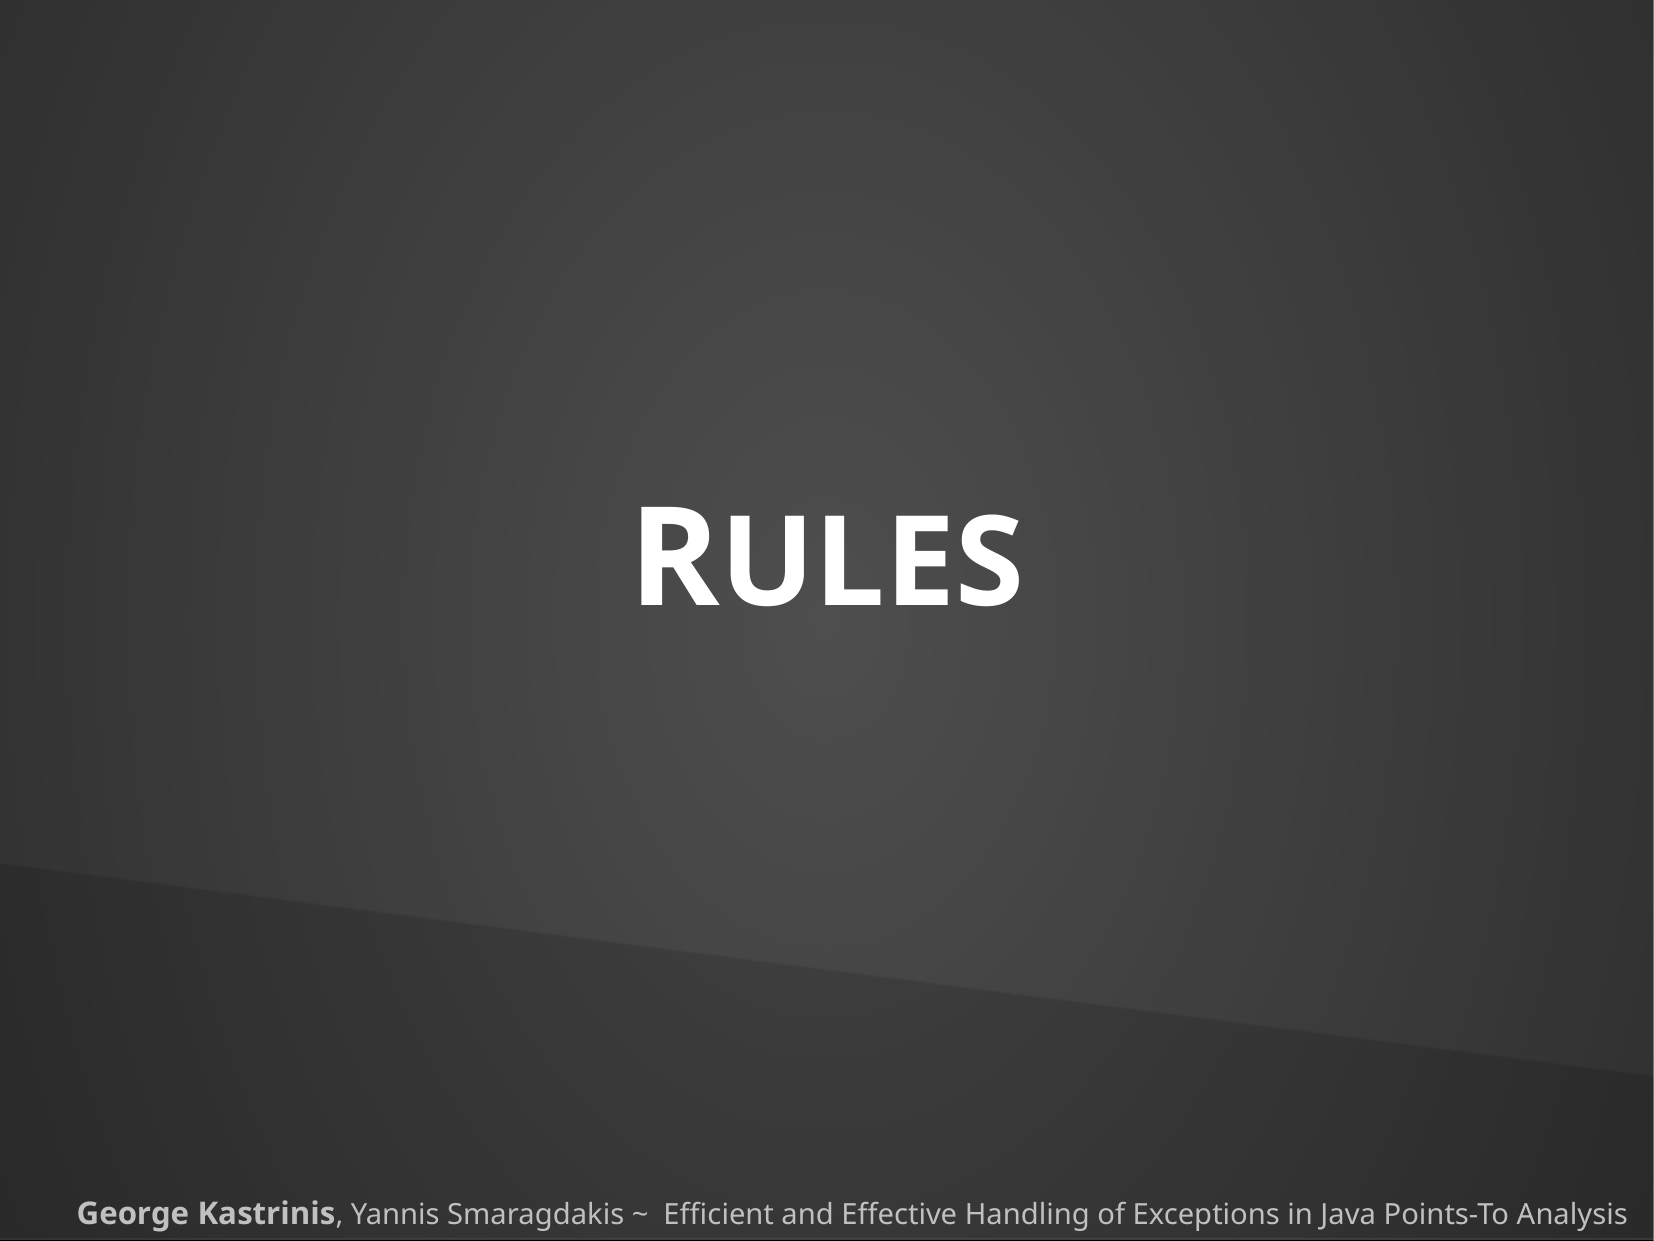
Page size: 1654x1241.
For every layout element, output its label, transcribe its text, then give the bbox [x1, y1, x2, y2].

text_box RULES [489, 451, 1165, 621]
picture [0, 0, 1654, 1241]
